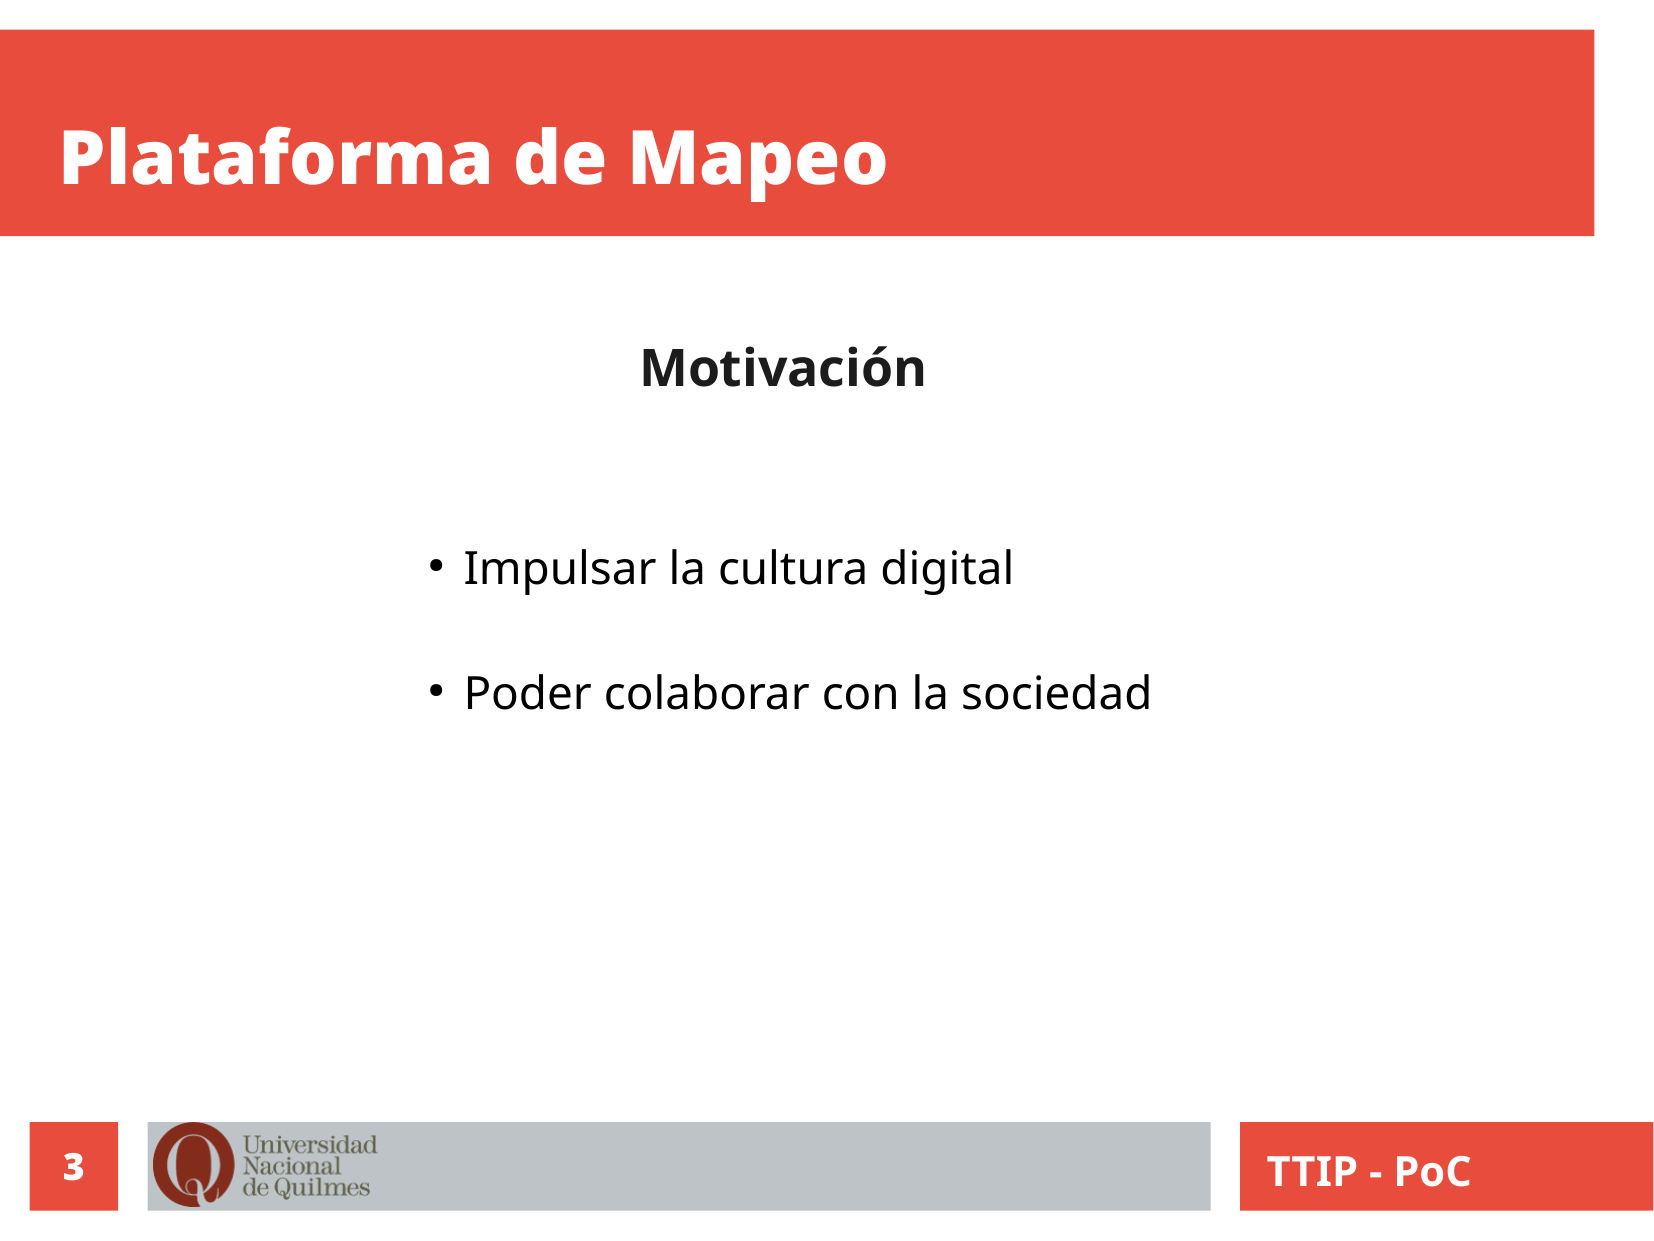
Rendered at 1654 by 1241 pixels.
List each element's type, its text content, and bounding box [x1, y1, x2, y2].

title Plataforma de Mapeo [59, 59, 1595, 207]
picture [153, 1122, 378, 1207]
text_box TTIP - PoC [1251, 1133, 1548, 1200]
list Motivación [639, 330, 1015, 402]
text_box Impulsar la cultura digital Poder colaborar con la sociedad [413, 527, 1211, 754]
